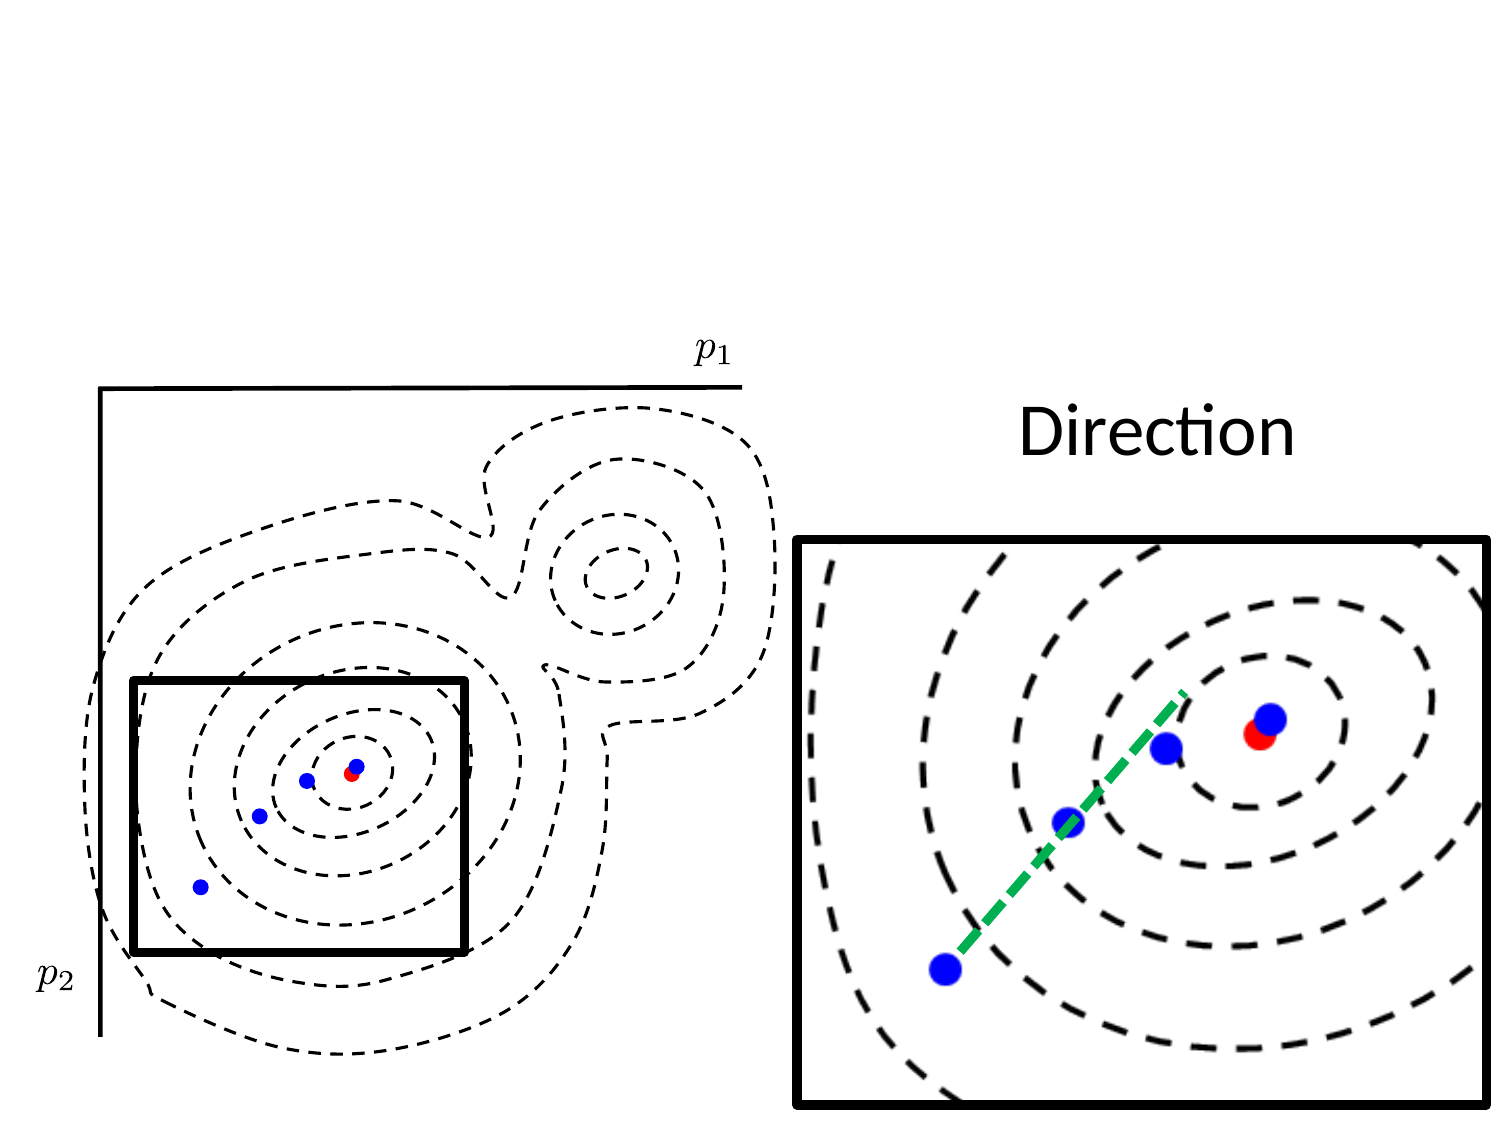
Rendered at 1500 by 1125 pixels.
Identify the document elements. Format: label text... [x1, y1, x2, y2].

text_box [301, 775, 313, 787]
text_box [253, 810, 266, 823]
text_box [35, 965, 75, 993]
picture [802, 544, 1482, 1100]
text_box [693, 339, 733, 367]
text_box [345, 760, 363, 780]
text_box Direction [950, 373, 1365, 479]
text_box [194, 881, 207, 894]
